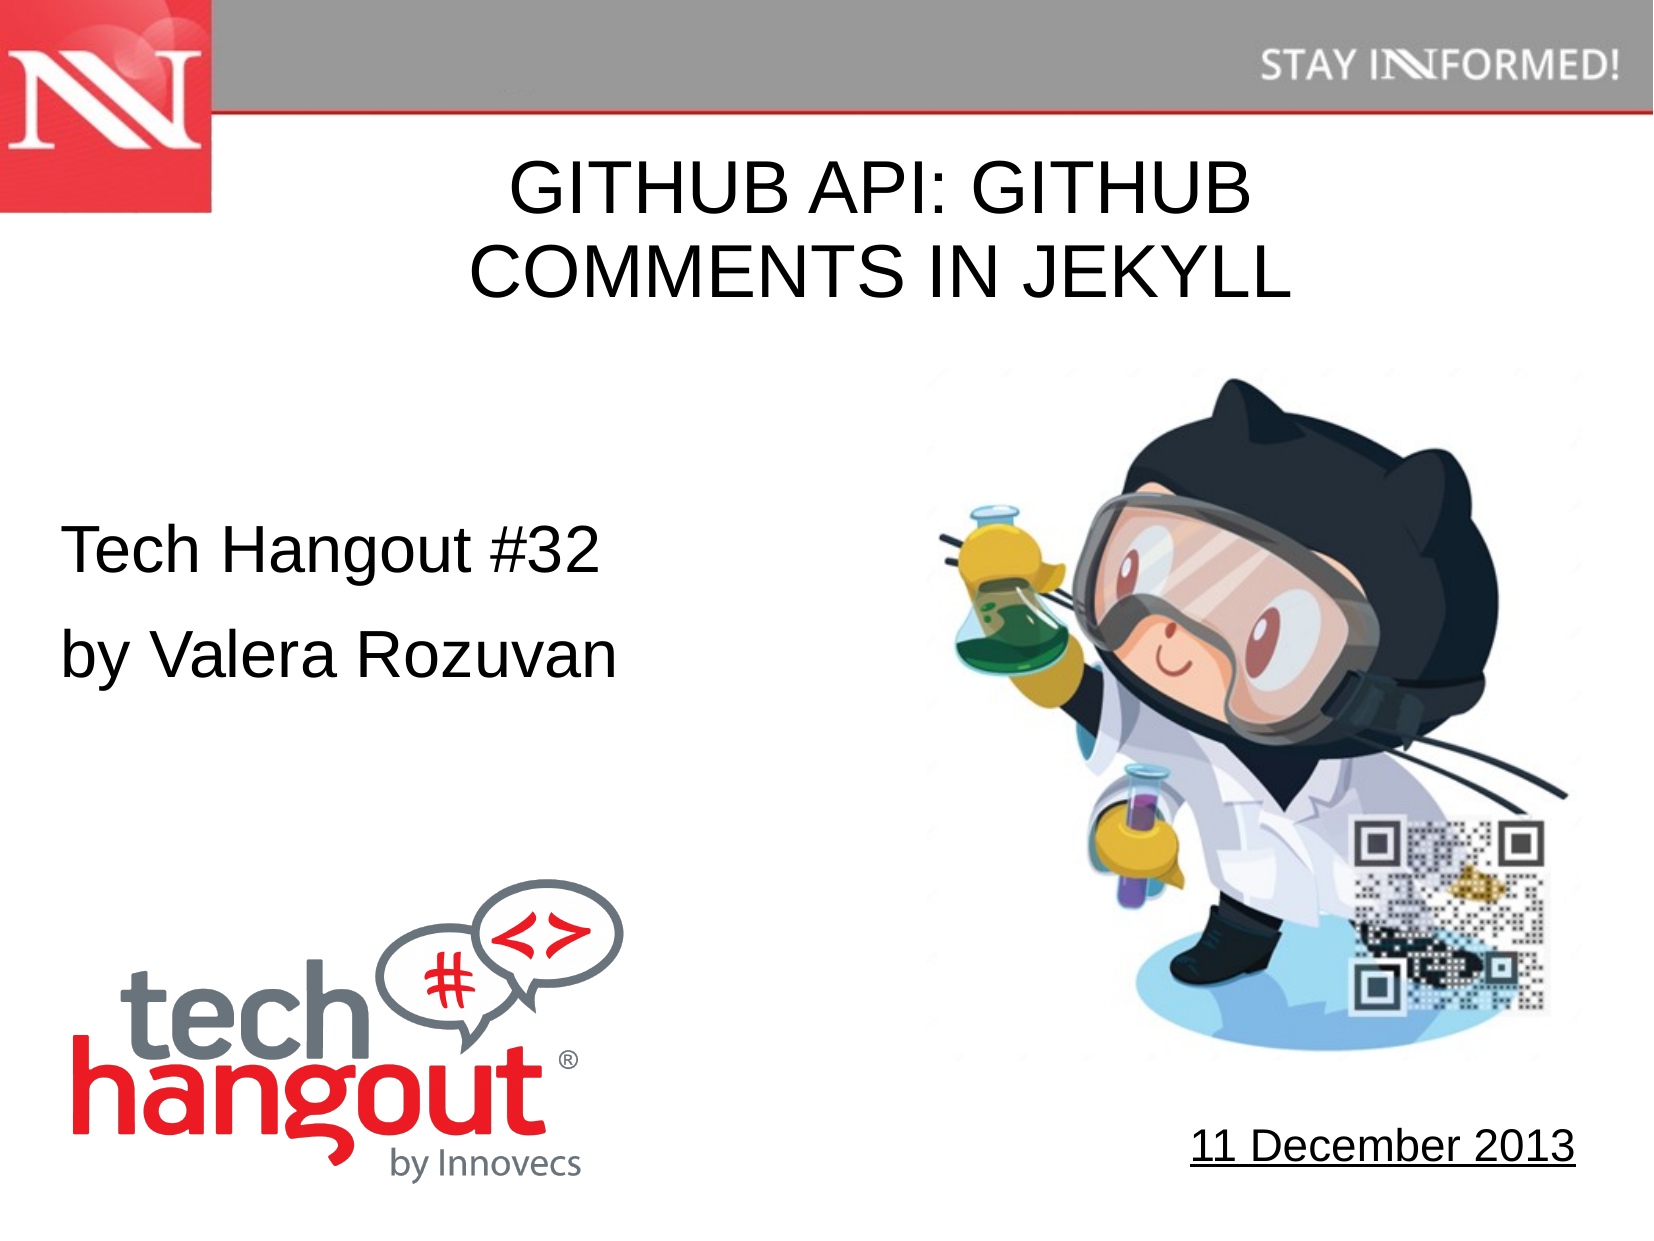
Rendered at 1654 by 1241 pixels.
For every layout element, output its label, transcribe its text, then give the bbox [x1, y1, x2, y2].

title GITHUB API: GITHUB COMMENTS IN JEKYLL [270, 256, 1493, 334]
picture [926, 368, 1582, 1061]
list Tech Hangout #32 by Valera Rozuvan [0, 512, 700, 723]
picture [0, 0, 1653, 256]
text_box 11 December 2013 [1174, 1112, 1595, 1179]
picture [30, 852, 634, 1205]
